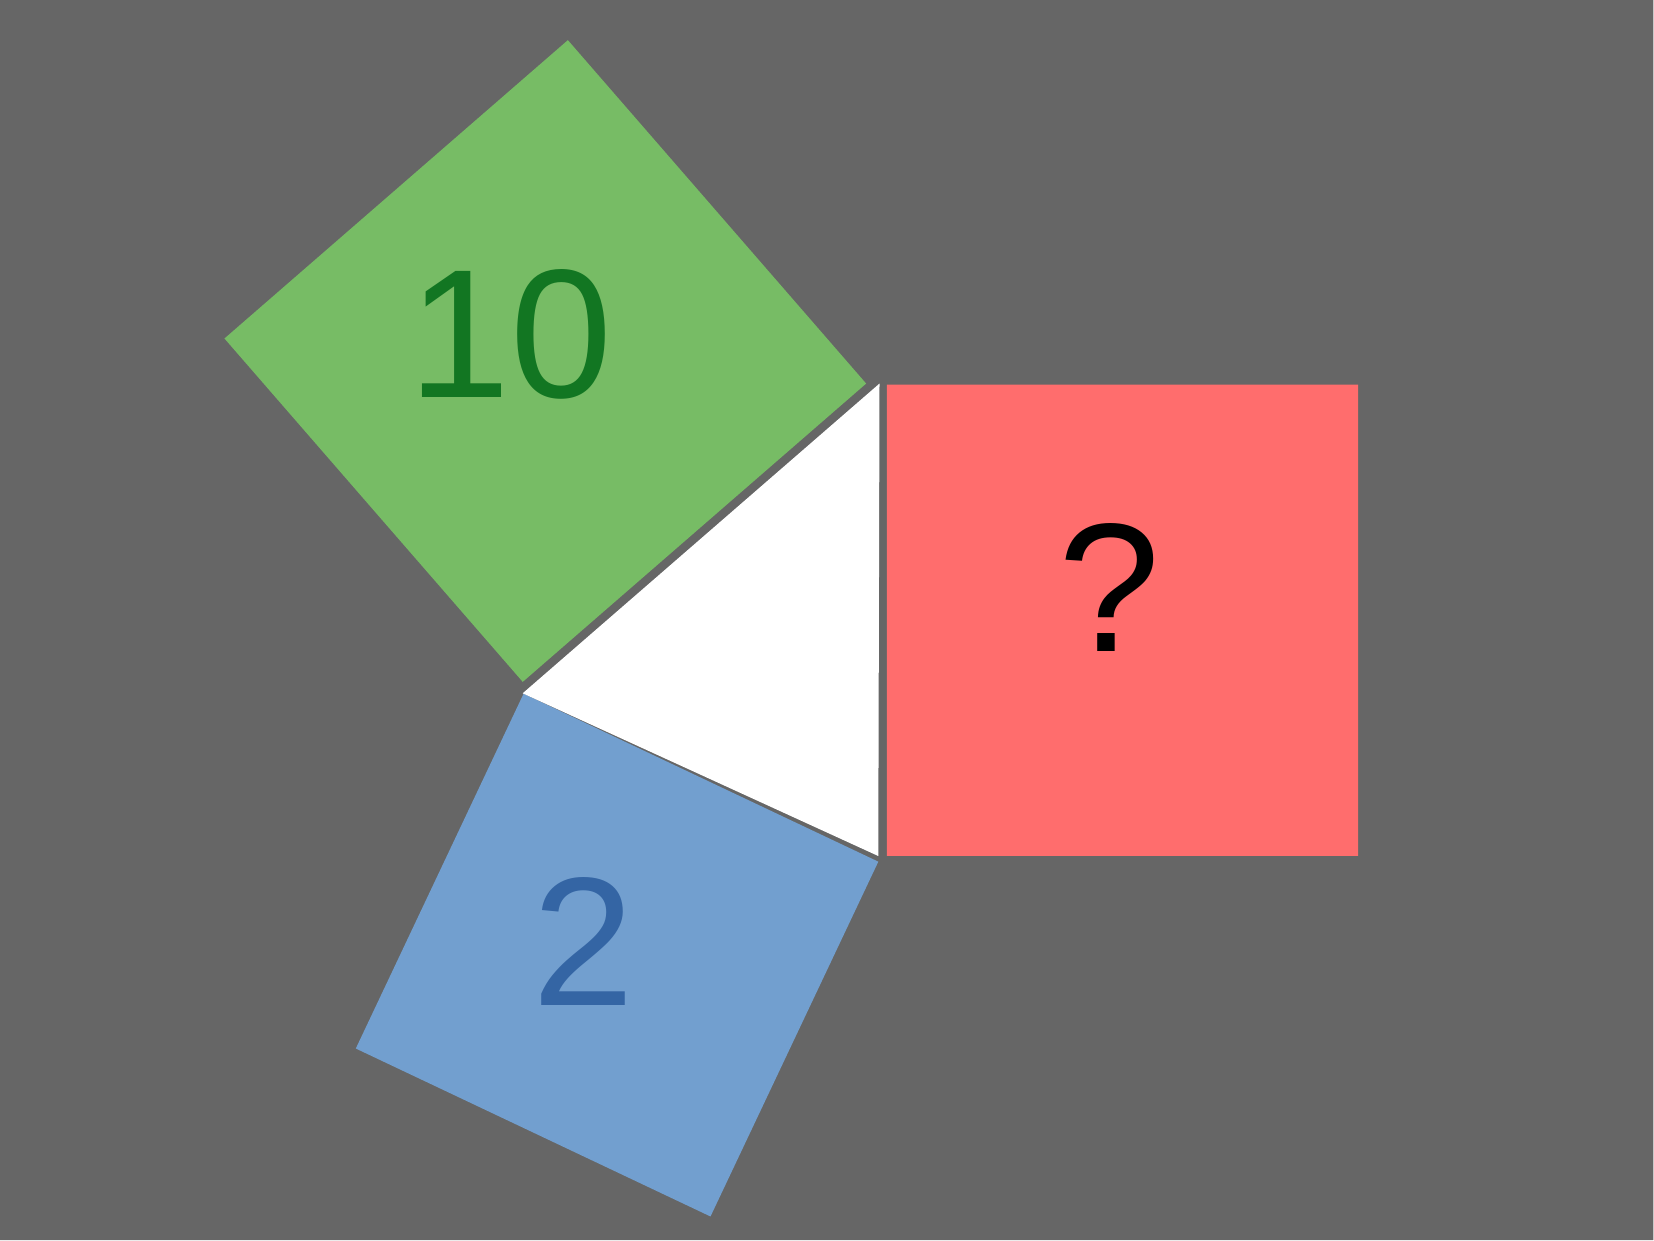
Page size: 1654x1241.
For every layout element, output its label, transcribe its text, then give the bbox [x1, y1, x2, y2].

text_box ? [1044, 478, 1266, 741]
text_box [0, 0, 1654, 1241]
text_box 2 [518, 831, 833, 1198]
text_box 10 [394, 223, 709, 590]
